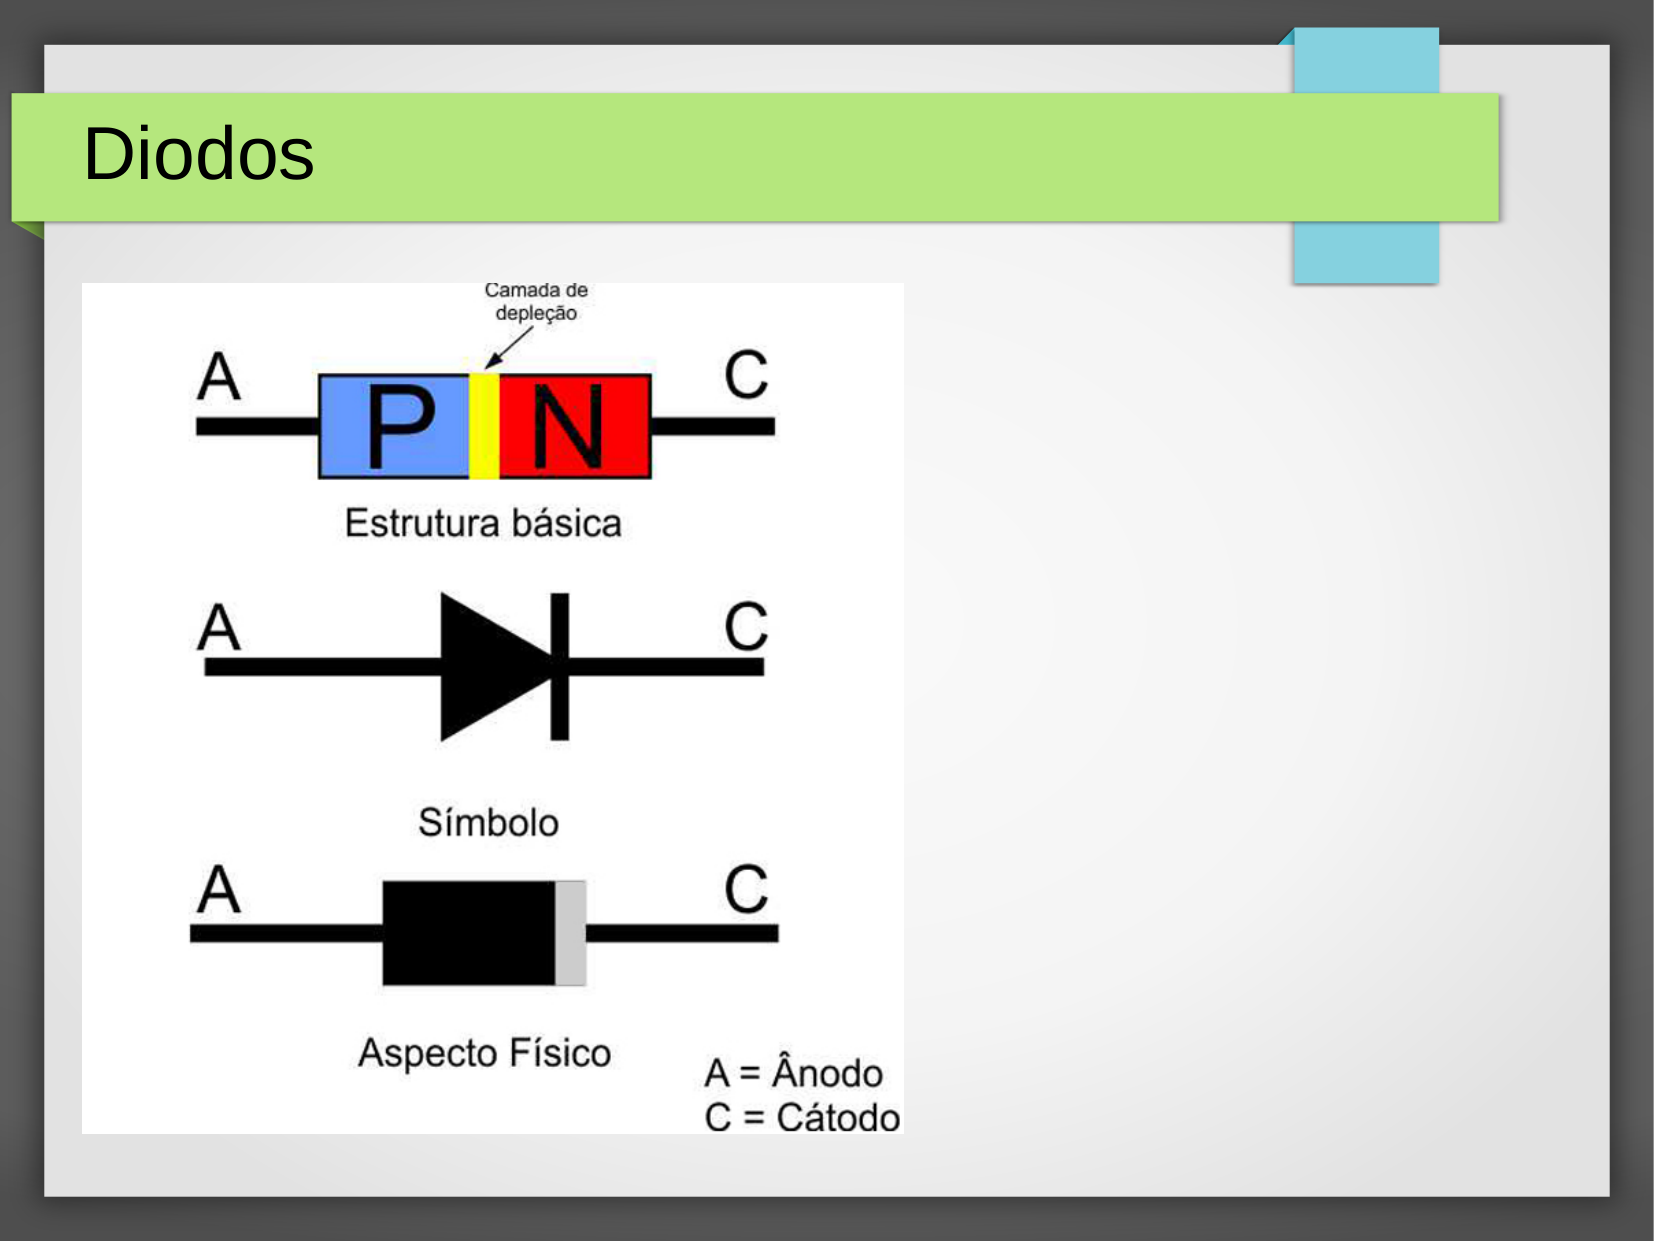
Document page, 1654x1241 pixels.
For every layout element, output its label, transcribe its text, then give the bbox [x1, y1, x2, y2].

picture [0, 0, 1654, 1241]
title Diodos [82, 94, 1264, 213]
